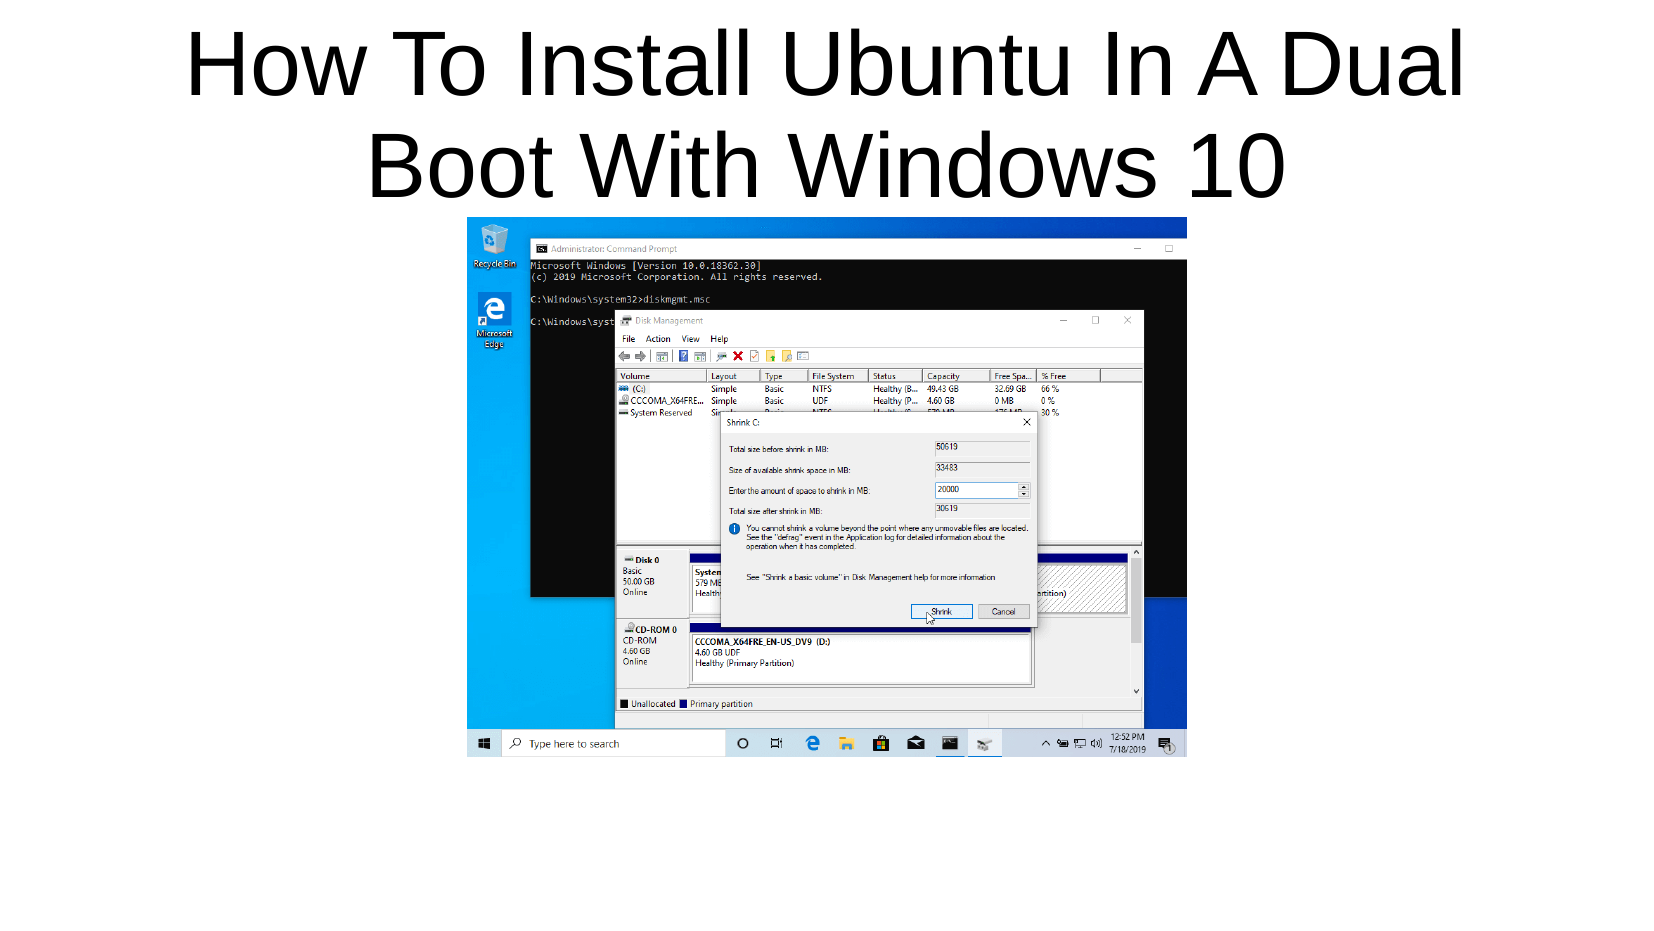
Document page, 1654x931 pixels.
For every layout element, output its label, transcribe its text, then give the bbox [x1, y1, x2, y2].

picture [504, 261, 515, 267]
picture [491, 342, 502, 348]
picture [479, 293, 511, 325]
picture [491, 261, 500, 267]
title How To Install Ubuntu In A Dual Boot With Windows 10 [82, 12, 1571, 218]
picture [467, 217, 1187, 758]
picture [477, 331, 488, 337]
picture [482, 225, 507, 253]
